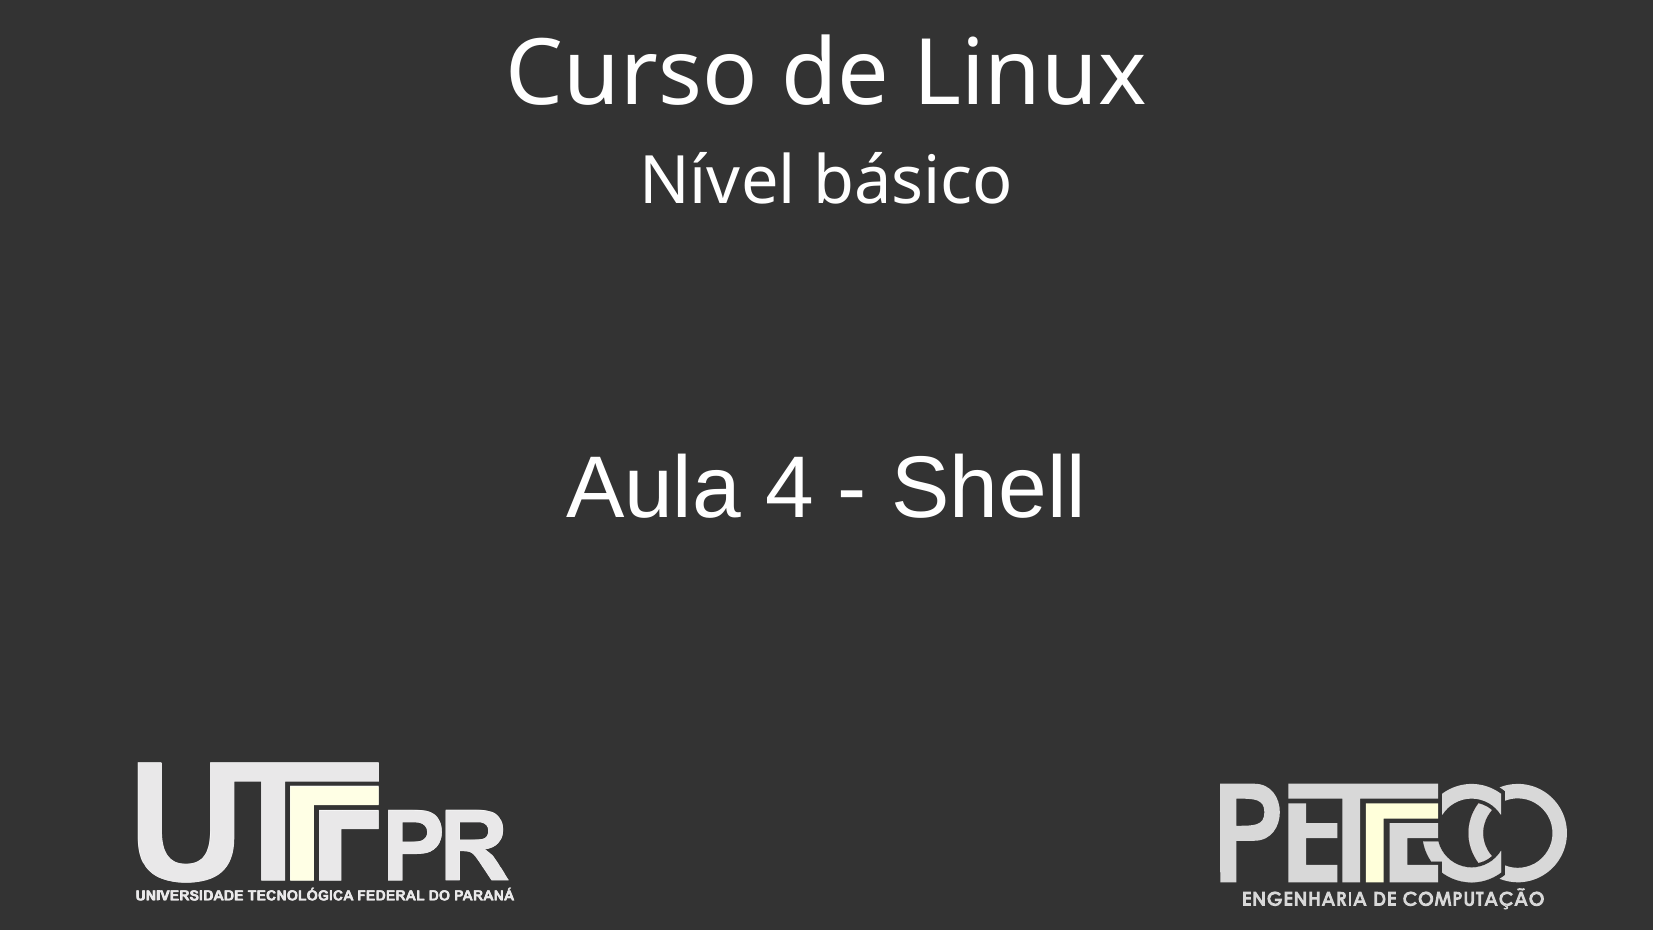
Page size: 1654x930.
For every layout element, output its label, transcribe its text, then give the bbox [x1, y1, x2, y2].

picture [119, 757, 525, 905]
title Curso de Linux Nível básico [82, 6, 1571, 217]
subtitle Aula 4 - Shell [82, 217, 1571, 757]
